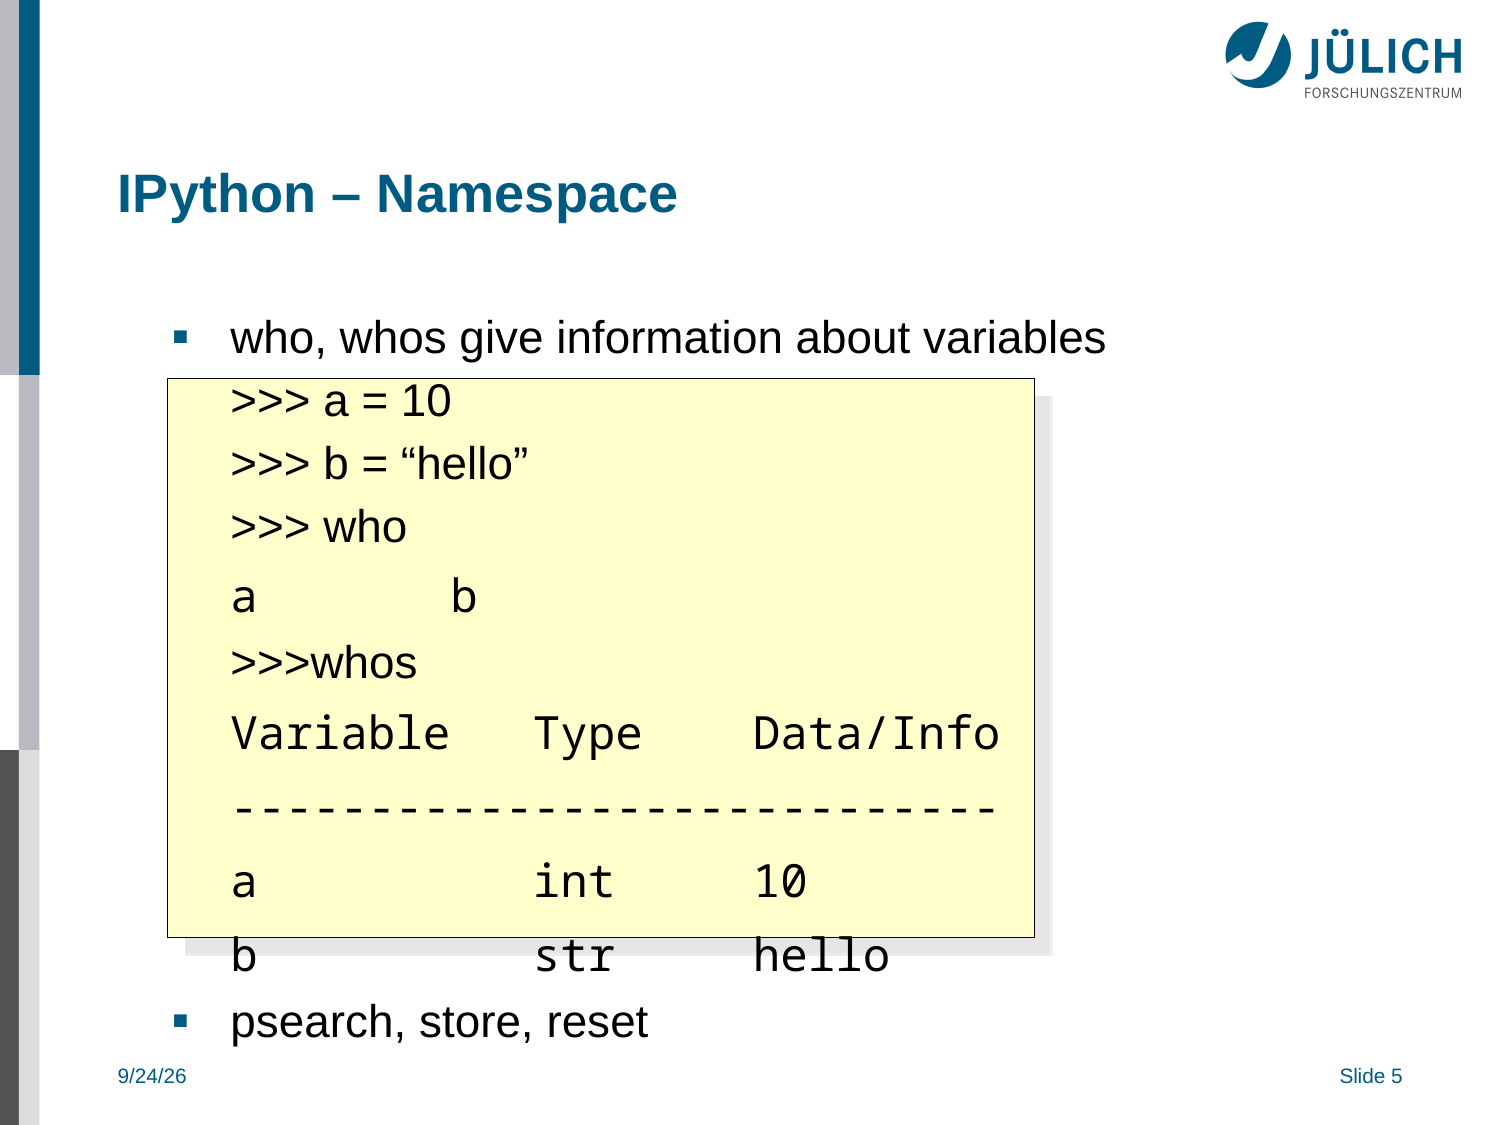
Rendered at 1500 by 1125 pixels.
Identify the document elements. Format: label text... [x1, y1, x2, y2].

picture [1224, 20, 1461, 98]
title IPython – Namespace [117, 99, 1393, 288]
list who, whos give information about variables >>> a = 10 >>> b = “hello” >>> who a b >>>whos Variable Type Data/Info ---------------------------- a int 10 b str hello psearch, store, reset [117, 312, 1393, 1057]
